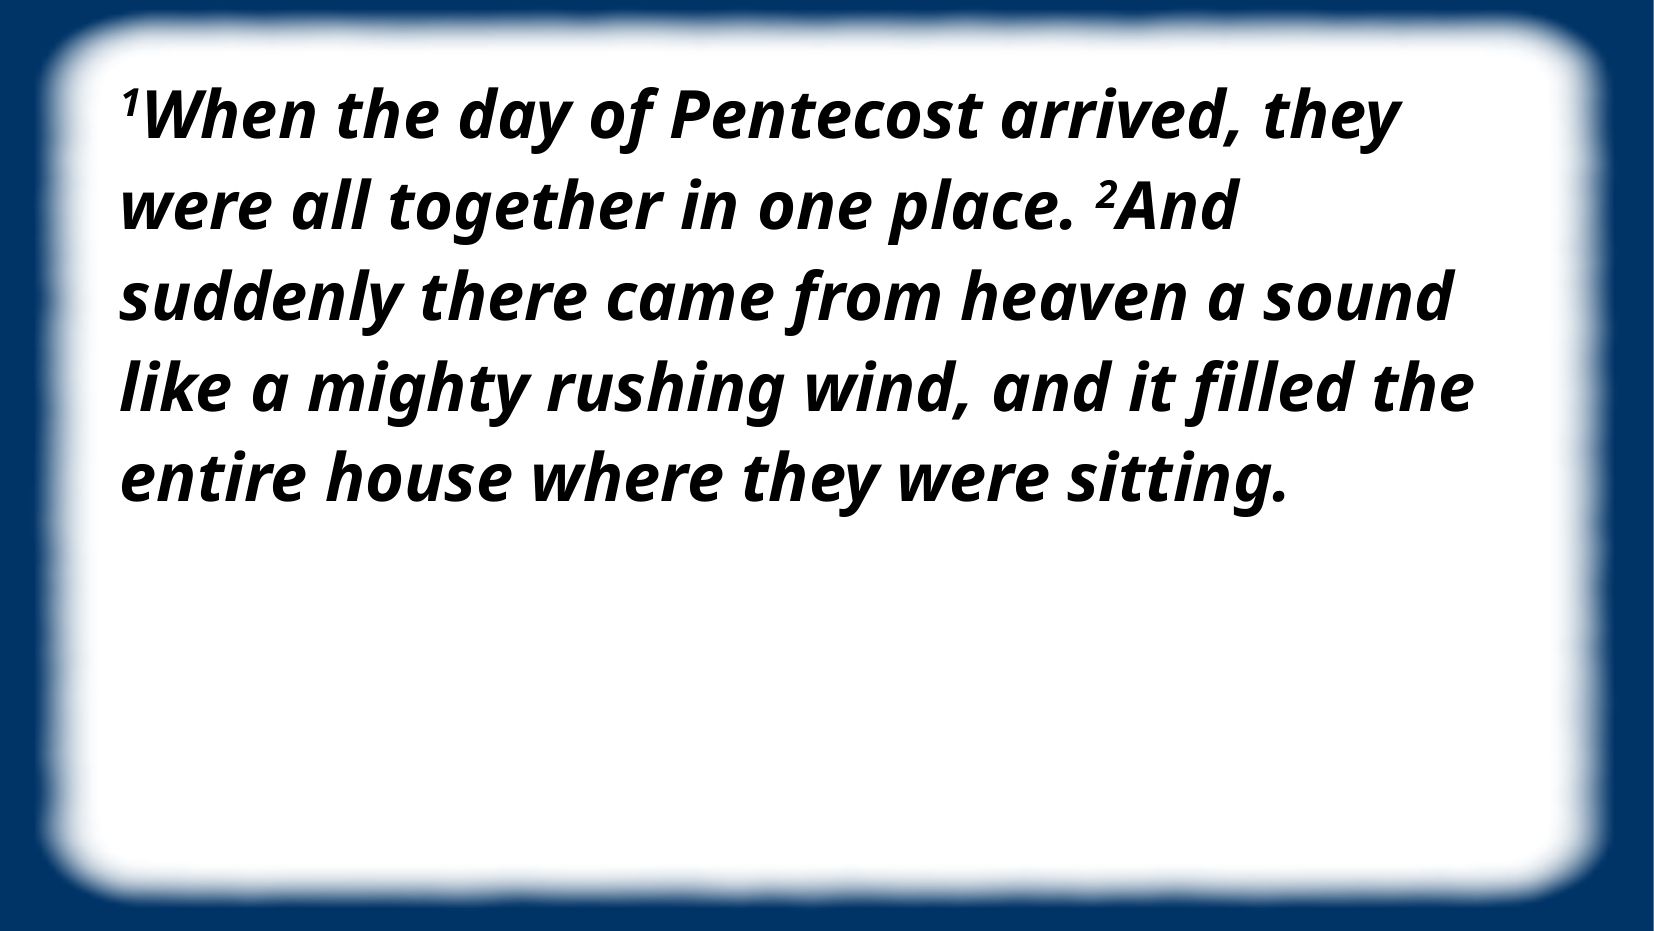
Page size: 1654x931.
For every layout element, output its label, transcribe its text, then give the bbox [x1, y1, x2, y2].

picture [0, 0, 1654, 931]
text_box 1When the day of Pentecost arrived, they were all together in one place. 2And suddenly there came from heaven a sound like a mighty rushing wind, and it filled the entire house where they were sitting. [105, 60, 1546, 519]
